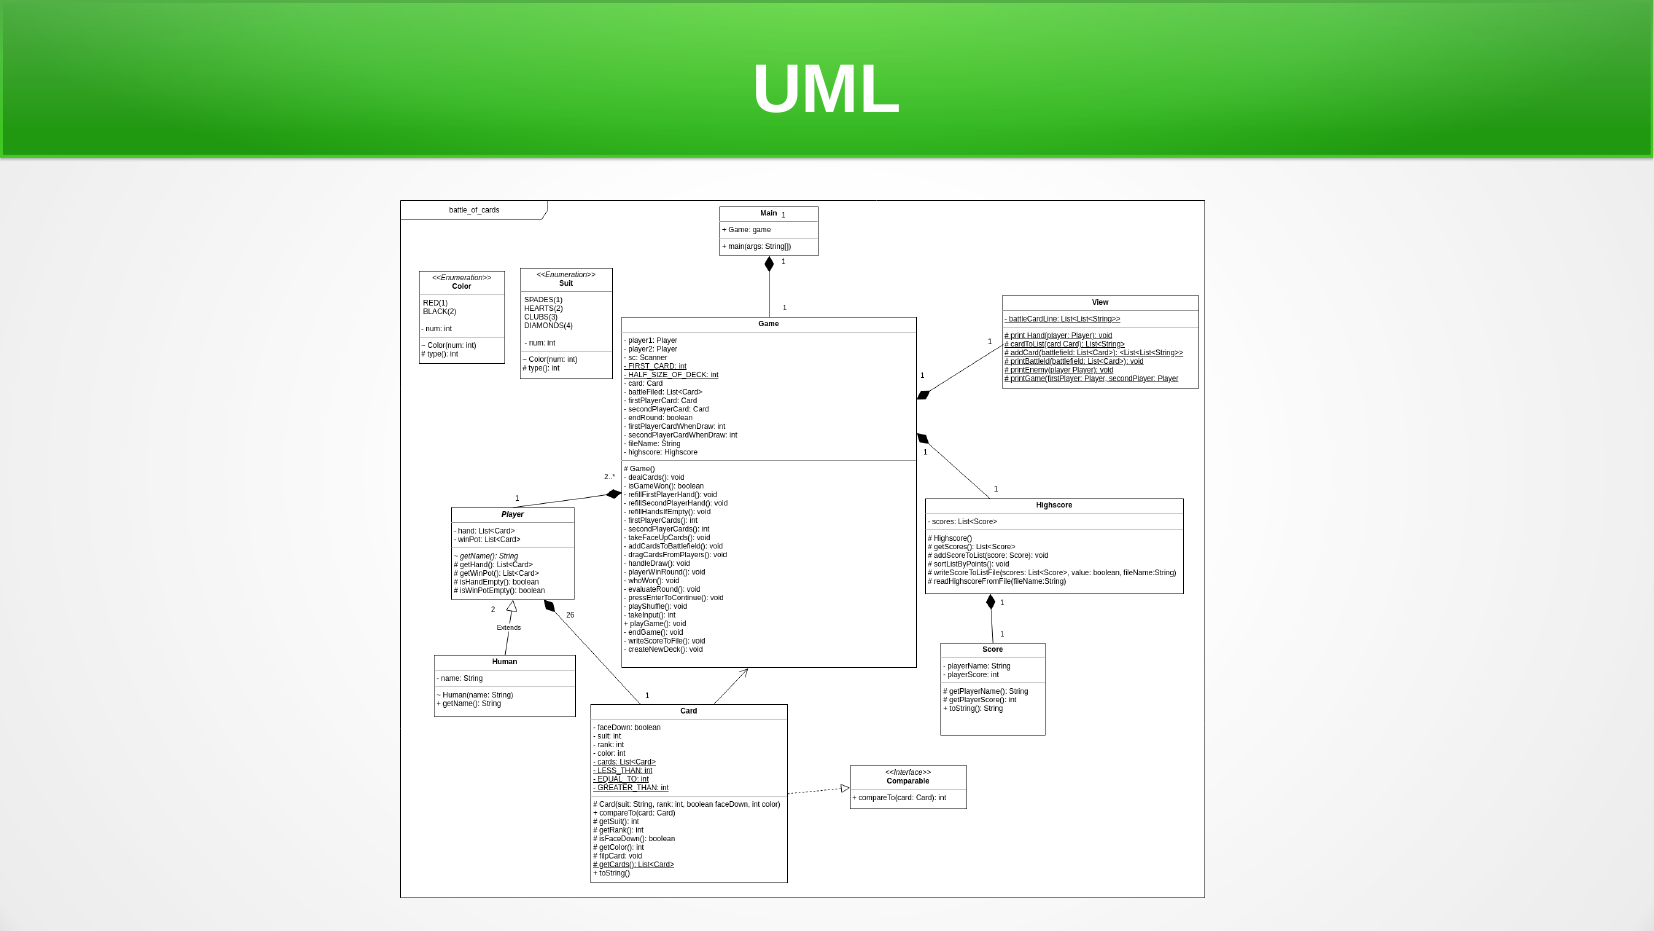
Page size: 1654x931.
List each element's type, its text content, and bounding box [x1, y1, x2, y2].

title UML [82, 35, 1571, 142]
picture [400, 200, 1205, 898]
